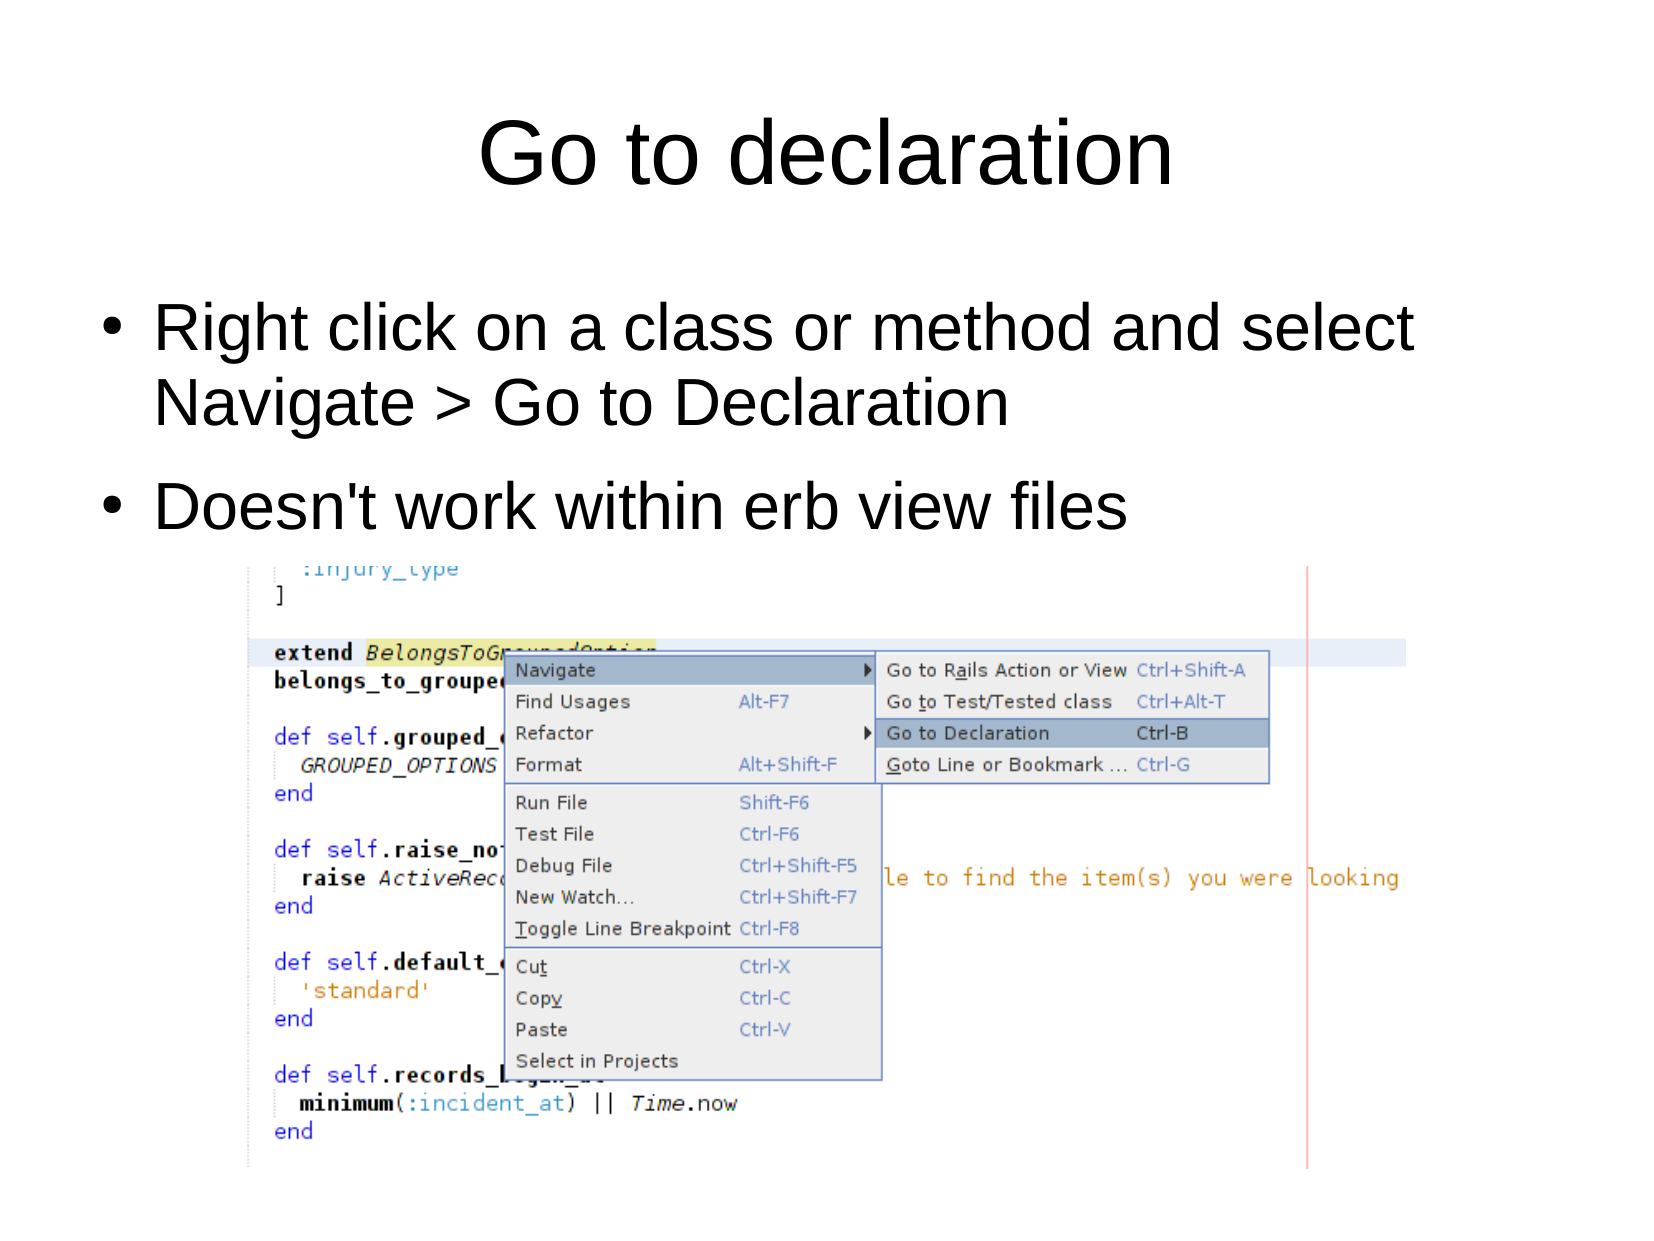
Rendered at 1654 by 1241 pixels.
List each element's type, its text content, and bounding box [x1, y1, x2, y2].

list Right click on a class or method and select Navigate > Go to Declaration Doesn't work within erb view files [82, 290, 1571, 1010]
title Go to declaration [82, 49, 1571, 257]
picture [236, 566, 1406, 1169]
